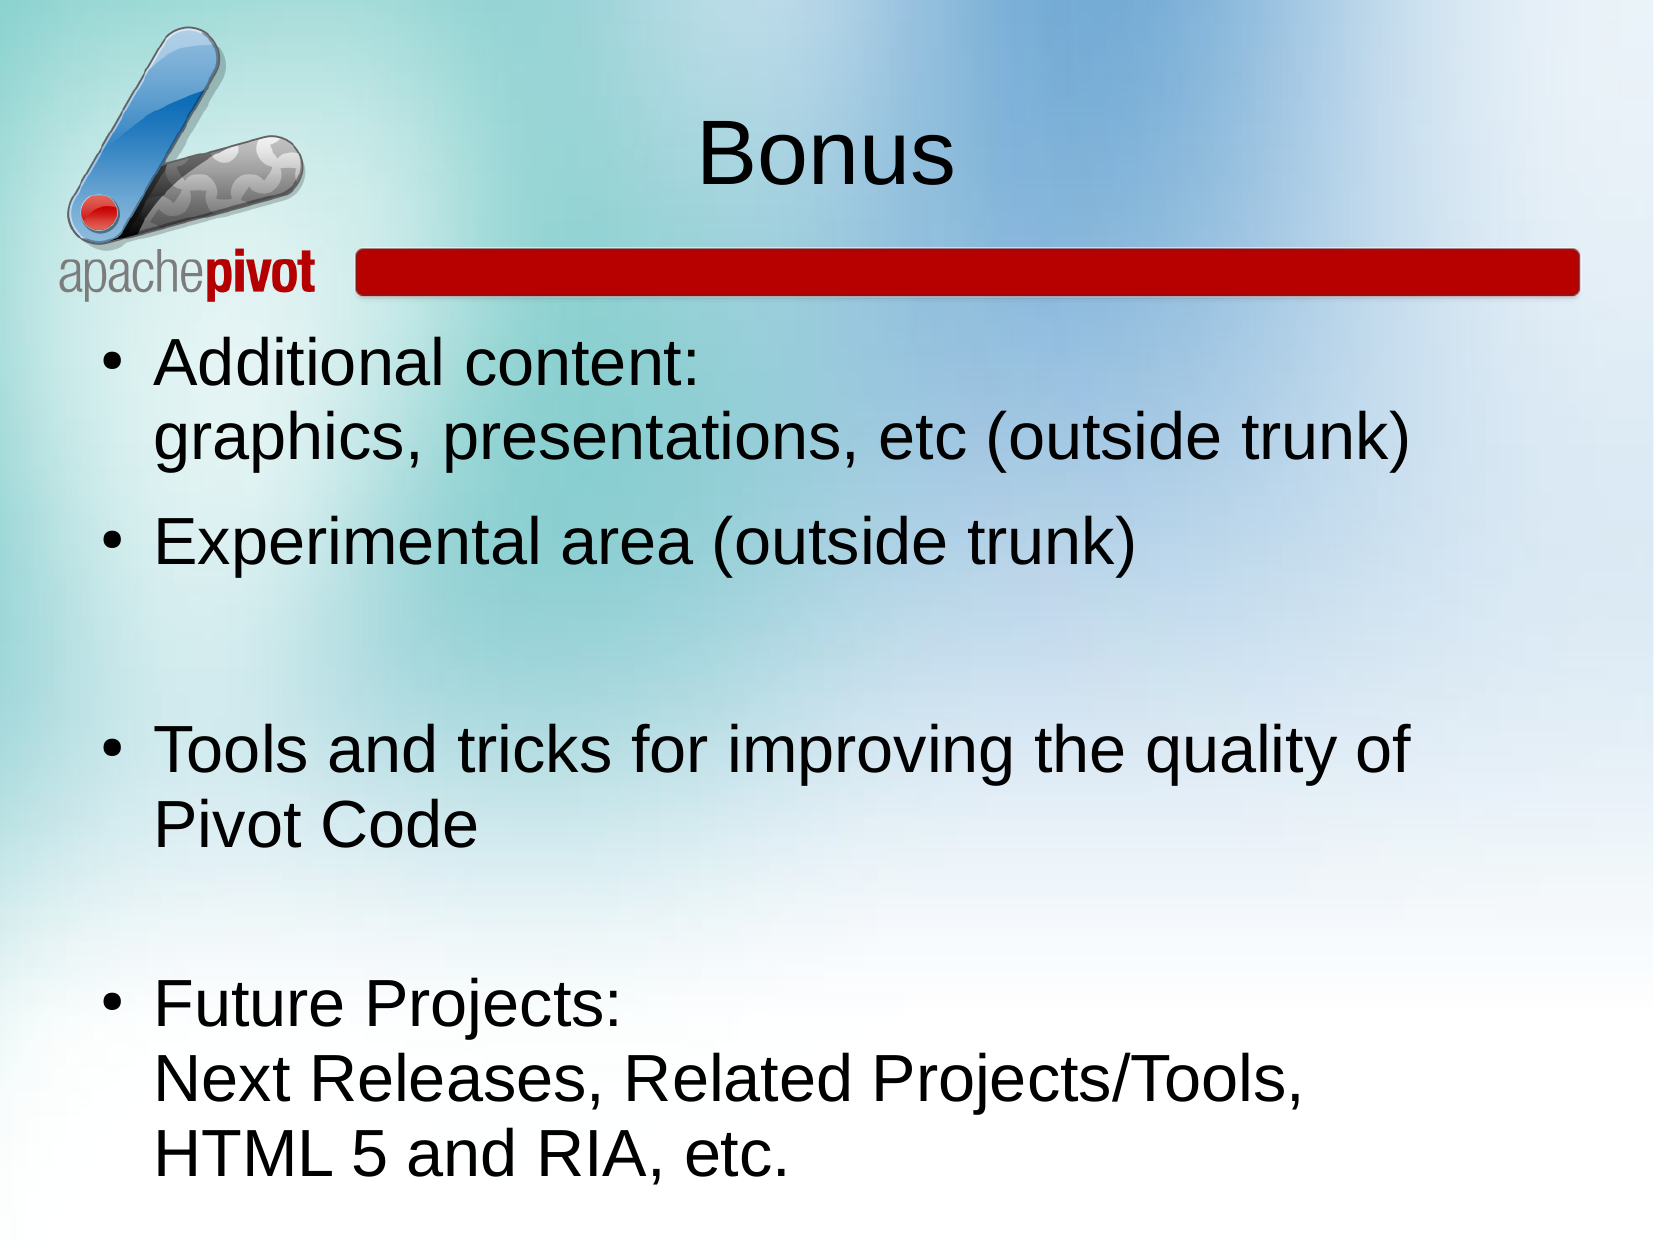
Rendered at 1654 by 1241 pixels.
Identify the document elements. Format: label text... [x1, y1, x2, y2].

title Bonus [315, 56, 1571, 250]
list Additional content: graphics, presentations, etc (outside trunk) Experimental area (outside trunk) Tools and tricks for improving the quality of Pivot Code Future Projects: Next Releases, Related Projects/Tools, HTML 5 and RIA, etc. [82, 324, 1571, 1211]
picture [0, 0, 1654, 1241]
